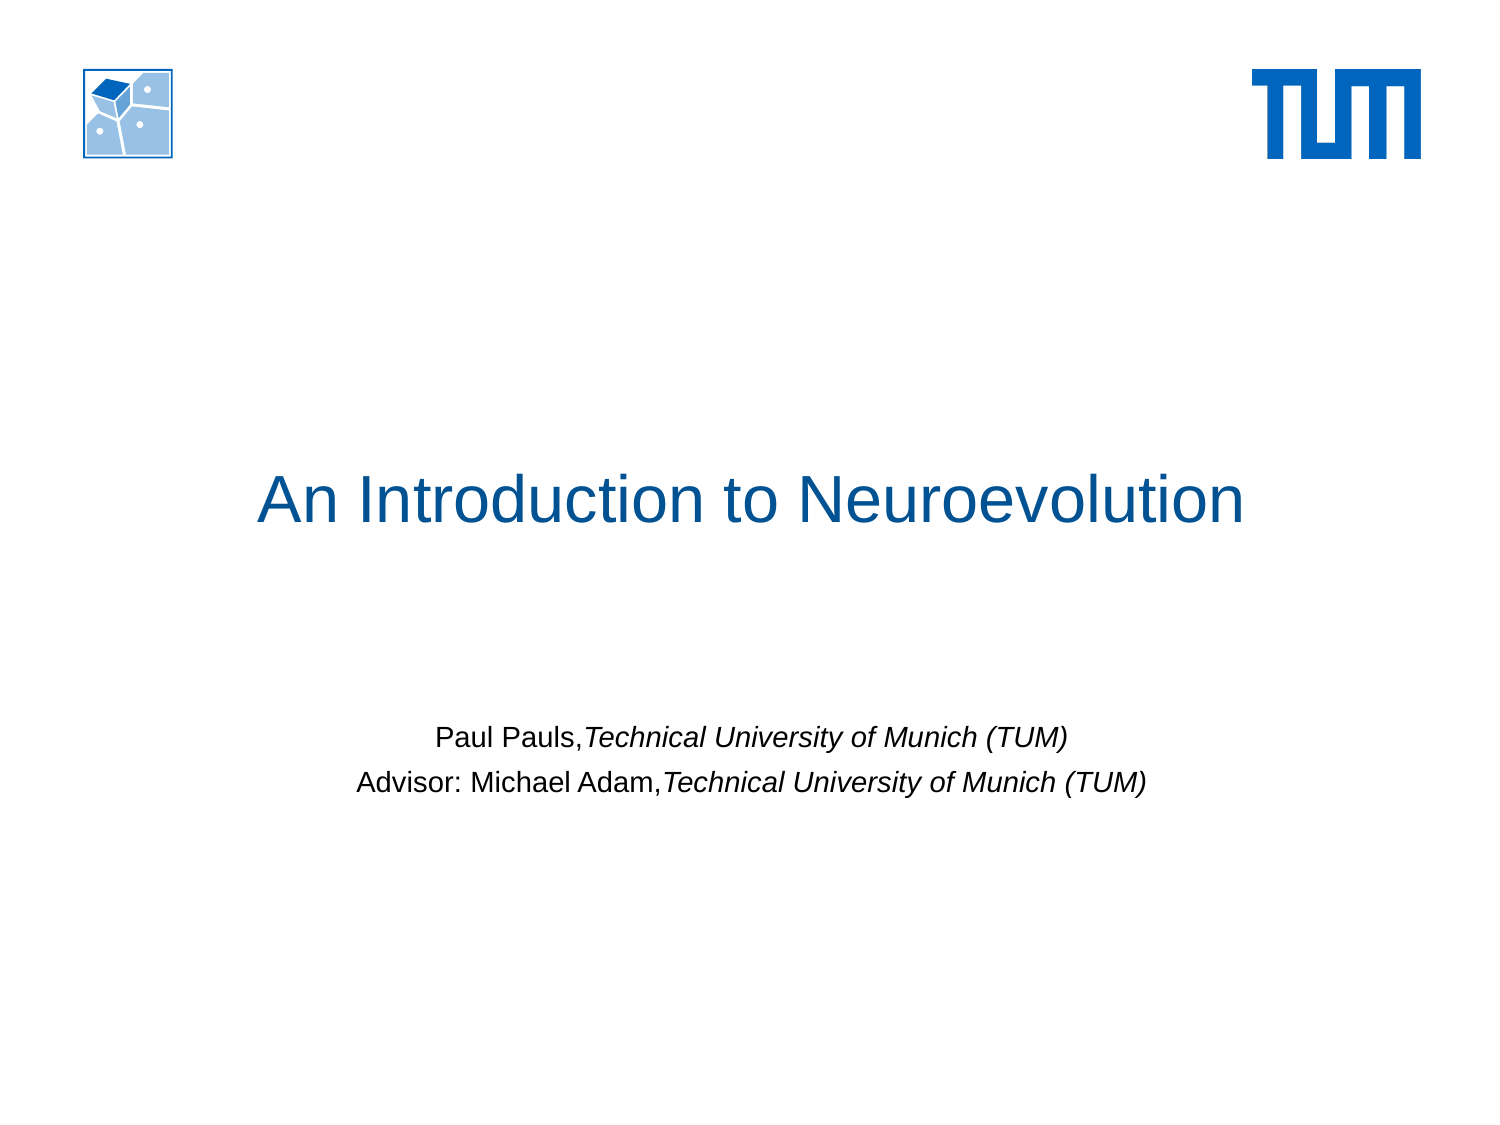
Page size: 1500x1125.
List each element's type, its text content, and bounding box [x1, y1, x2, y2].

title An Introduction to Neuroevolution [85, 448, 1419, 662]
subtitle Paul Pauls,Technical University of Munich (TUM) Advisor: Michael Adam,Technical University of Munich (TUM) [85, 711, 1419, 999]
picture [1252, 69, 1421, 159]
